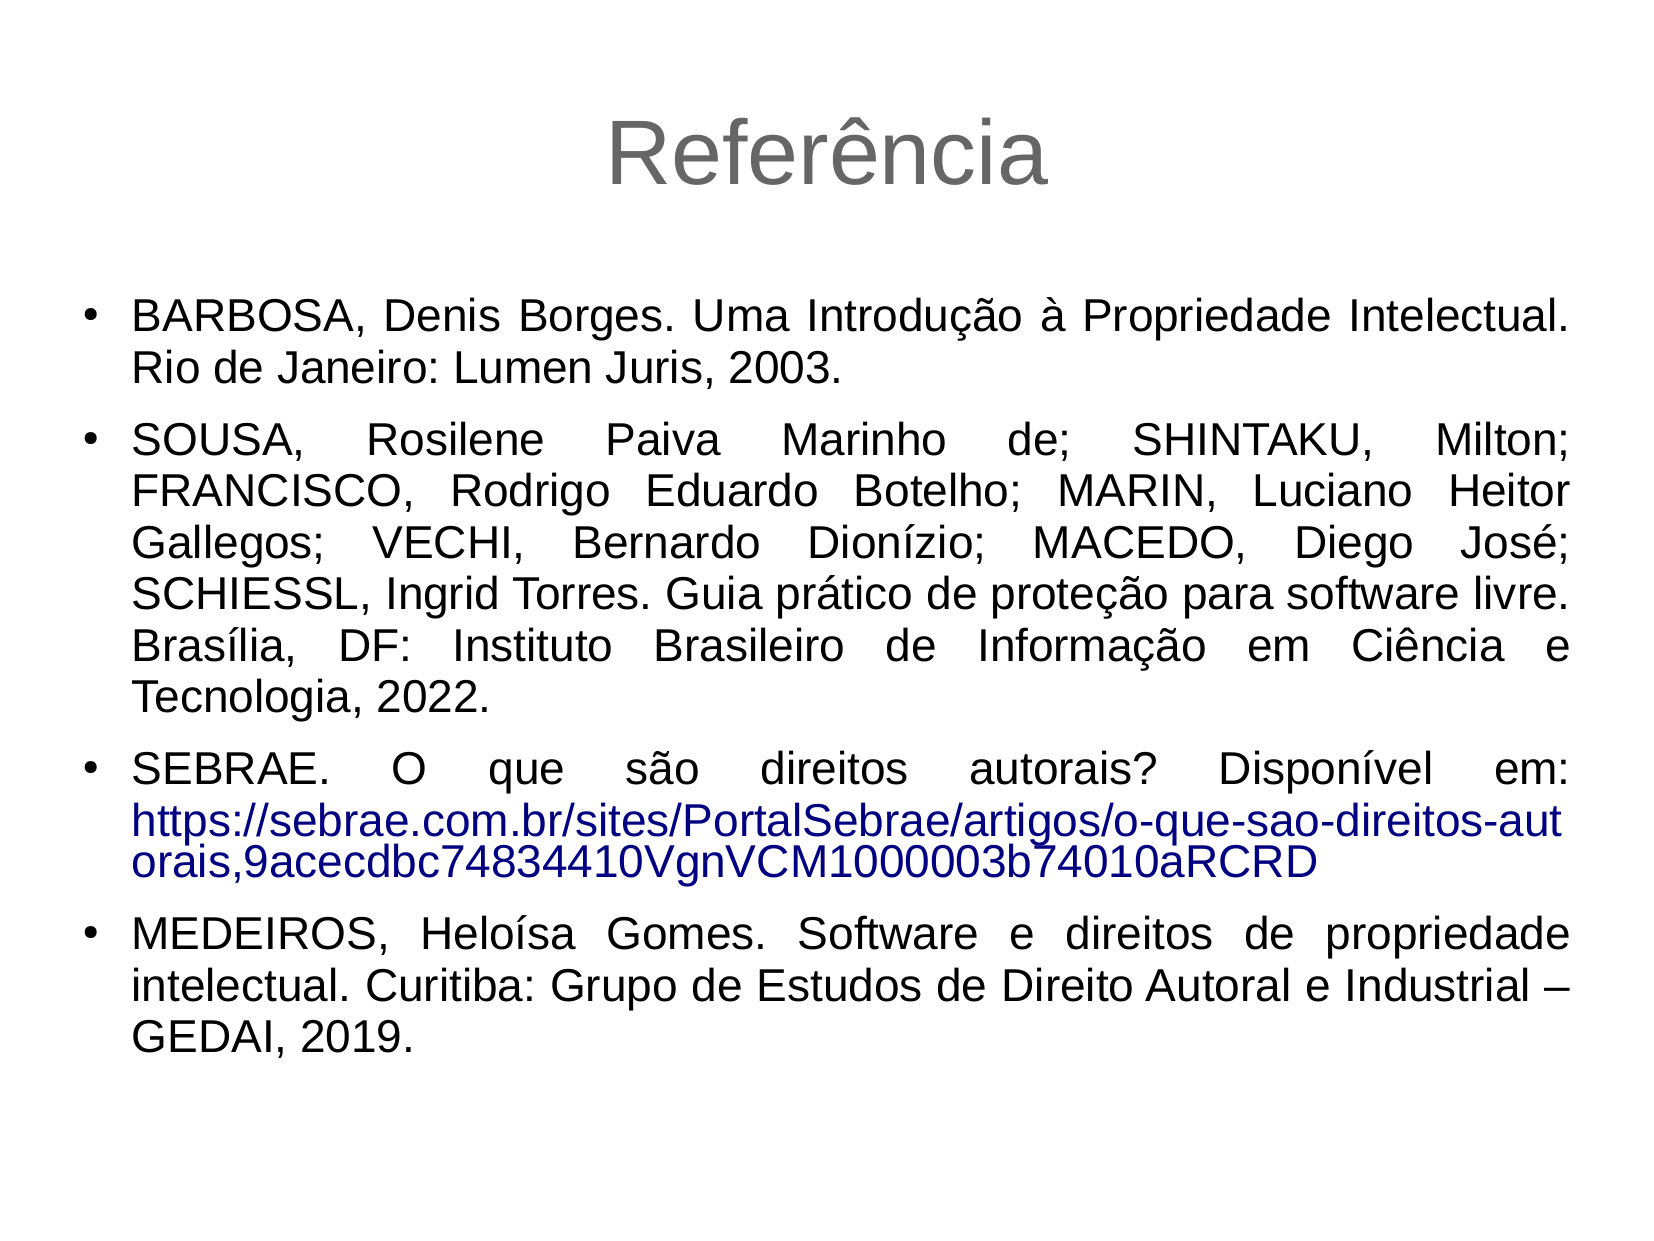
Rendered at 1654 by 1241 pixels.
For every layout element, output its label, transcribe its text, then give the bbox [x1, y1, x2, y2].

list BARBOSA, Denis Borges. Uma Introdução à Propriedade Intelectual. Rio de Janeiro: Lumen Juris, 2003. SOUSA, Rosilene Paiva Marinho de; SHINTAKU, Milton; FRANCISCO, Rodrigo Eduardo Botelho; MARIN, Luciano Heitor Gallegos; VECHI, Bernardo Dionízio; MACEDO, Diego José; SCHIESSL, Ingrid Torres. Guia prático de proteção para software livre. Brasília, DF: Instituto Brasileiro de Informação em Ciência e Tecnologia, 2022. SEBRAE. O que são direitos autorais? Disponível em: https://sebrae.com.br/sites/PortalSebrae/artigos/o-que-sao-direitos-autorais,9acecdbc74834410VgnVCM1000003b74010aRCRD MEDEIROS, Heloísa Gomes. Software e direitos de propriedade intelectual. Curitiba: Grupo de Estudos de Direito Autoral e Industrial – GEDAI, 2019. [82, 290, 1571, 1028]
title Referência [82, 49, 1571, 257]
